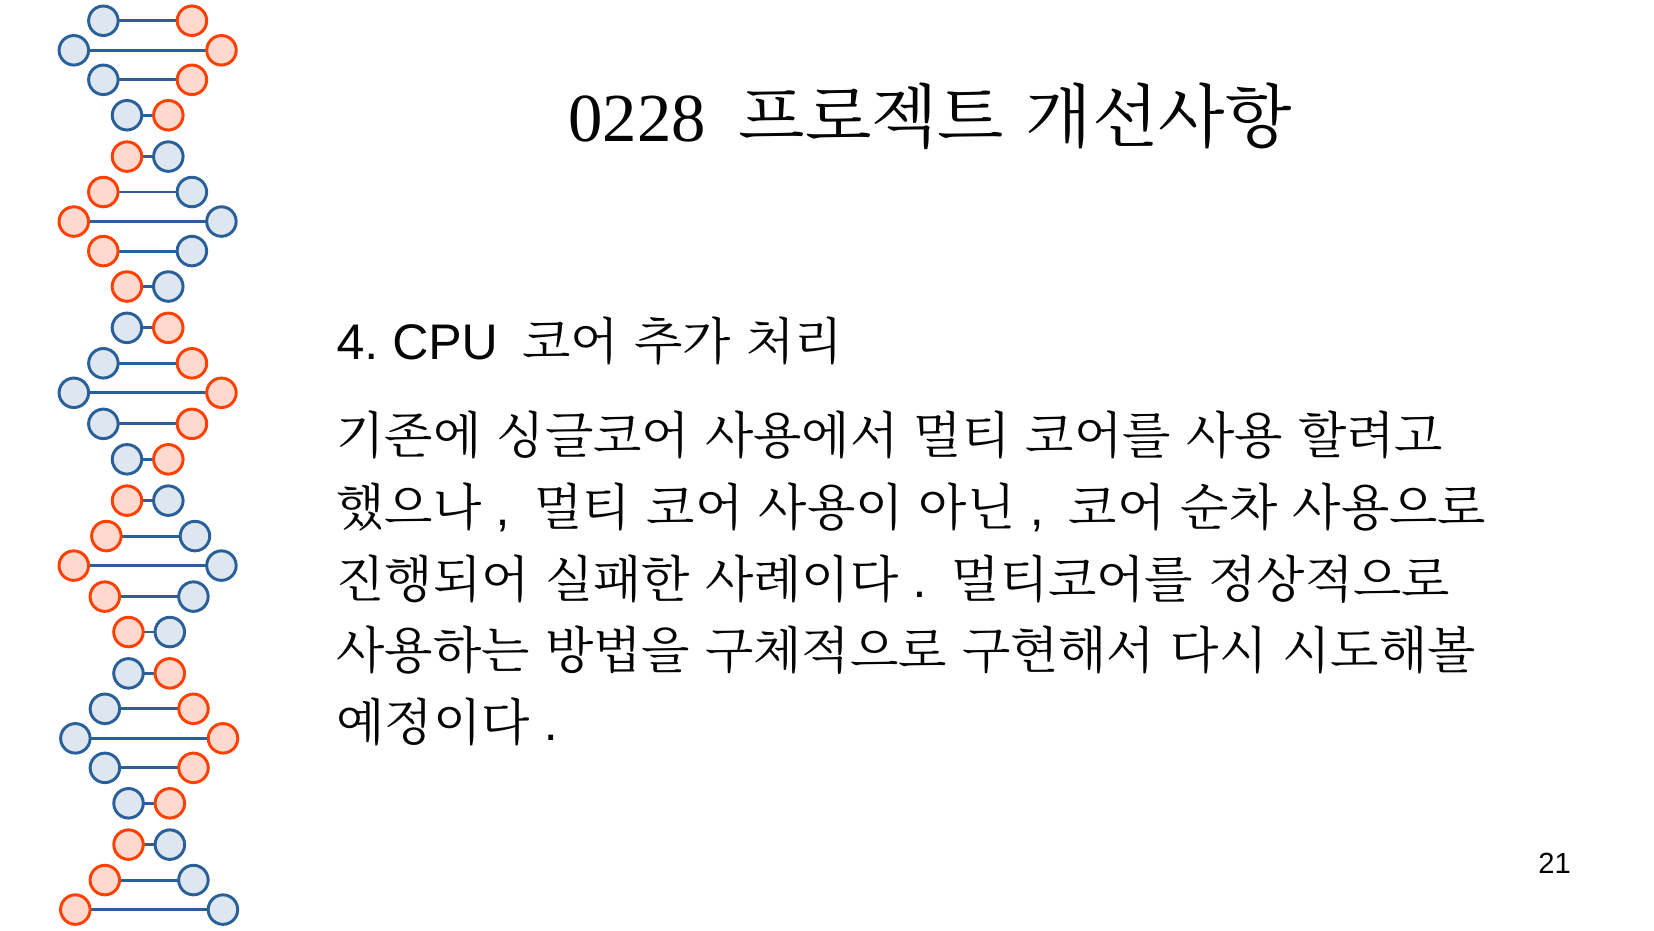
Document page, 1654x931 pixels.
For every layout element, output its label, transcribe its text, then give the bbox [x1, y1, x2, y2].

list 4. CPU 코어 추가 처리 기존에 싱글코어 사용에서 멀티 코어를 사용 할려고 했으나, 멀티 코어 사용이 아닌, 코어 순차 사용으로 진행되어 실패한 사례이다. 멀티코어를 정상적으로 사용하는 방법을 구체적으로 구현해서 다시 시도해볼 예정이다. [265, 224, 1595, 764]
title 0228 프로젝트 개선사항 [265, 35, 1595, 189]
